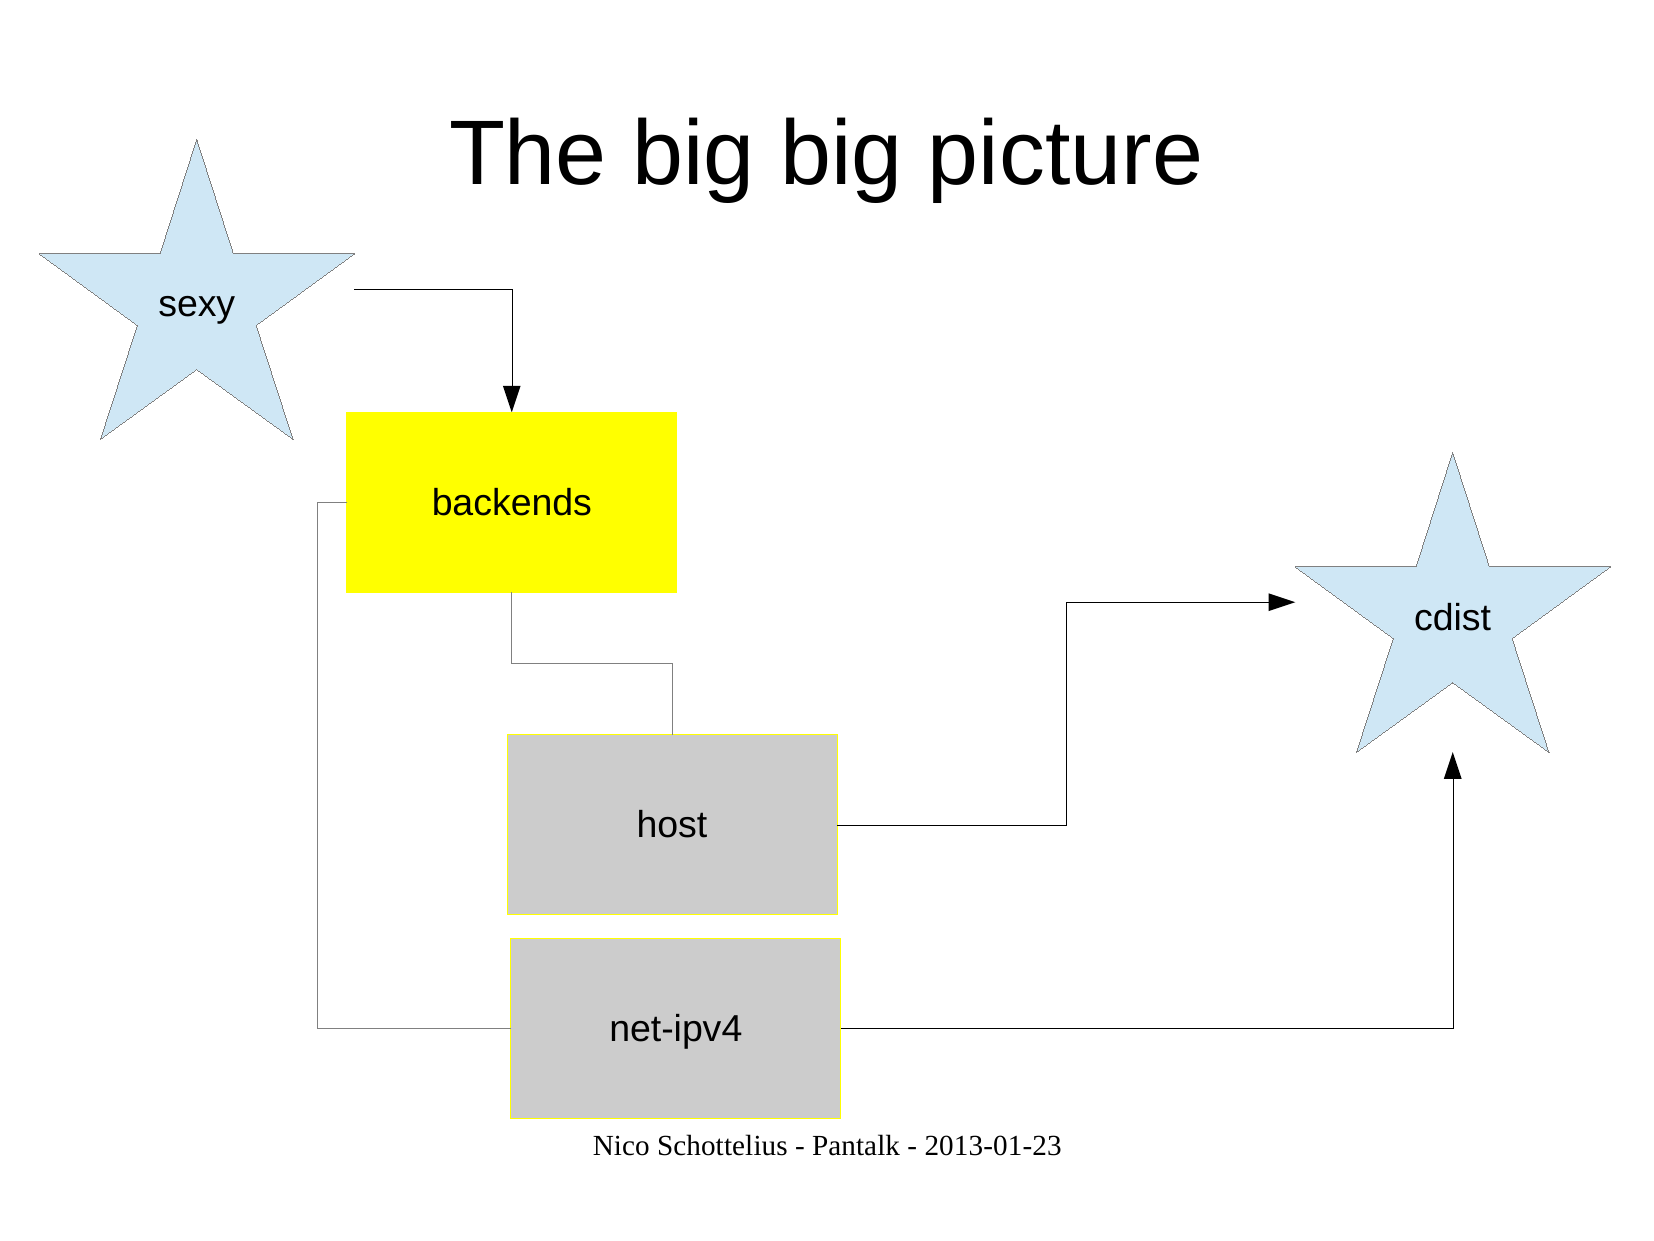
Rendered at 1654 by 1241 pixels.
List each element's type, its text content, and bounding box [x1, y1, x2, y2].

title The big big picture [82, 49, 1571, 257]
text_box sexy [39, 139, 355, 440]
text_box backends [346, 412, 677, 593]
text_box host [507, 734, 838, 915]
text_box cdist [1295, 452, 1611, 753]
text_box net-ipv4 [510, 938, 841, 1119]
